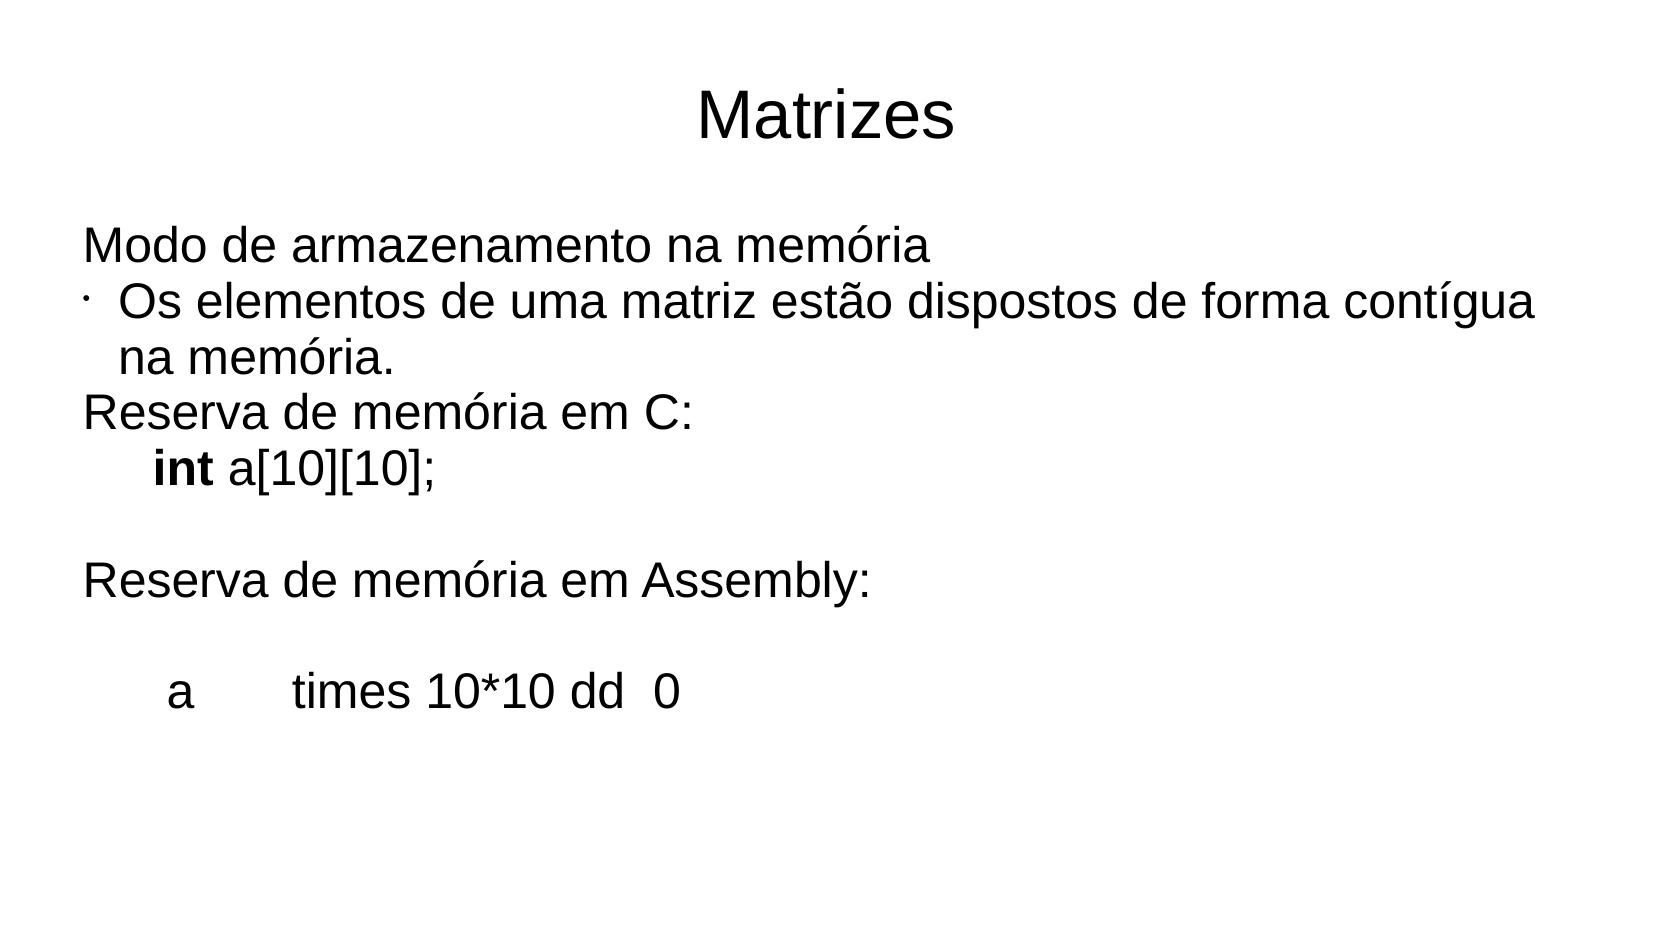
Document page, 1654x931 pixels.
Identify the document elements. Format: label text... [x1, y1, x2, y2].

subtitle Modo de armazenamento na memória Os elementos de uma matriz estão dispostos de forma contígua na memória. Reserva de memória em C: int a[10][10]; Reserva de memória em Assembly: a times 10*10 dd 0 [82, 217, 1571, 831]
title Matrizes [82, 37, 1571, 193]
